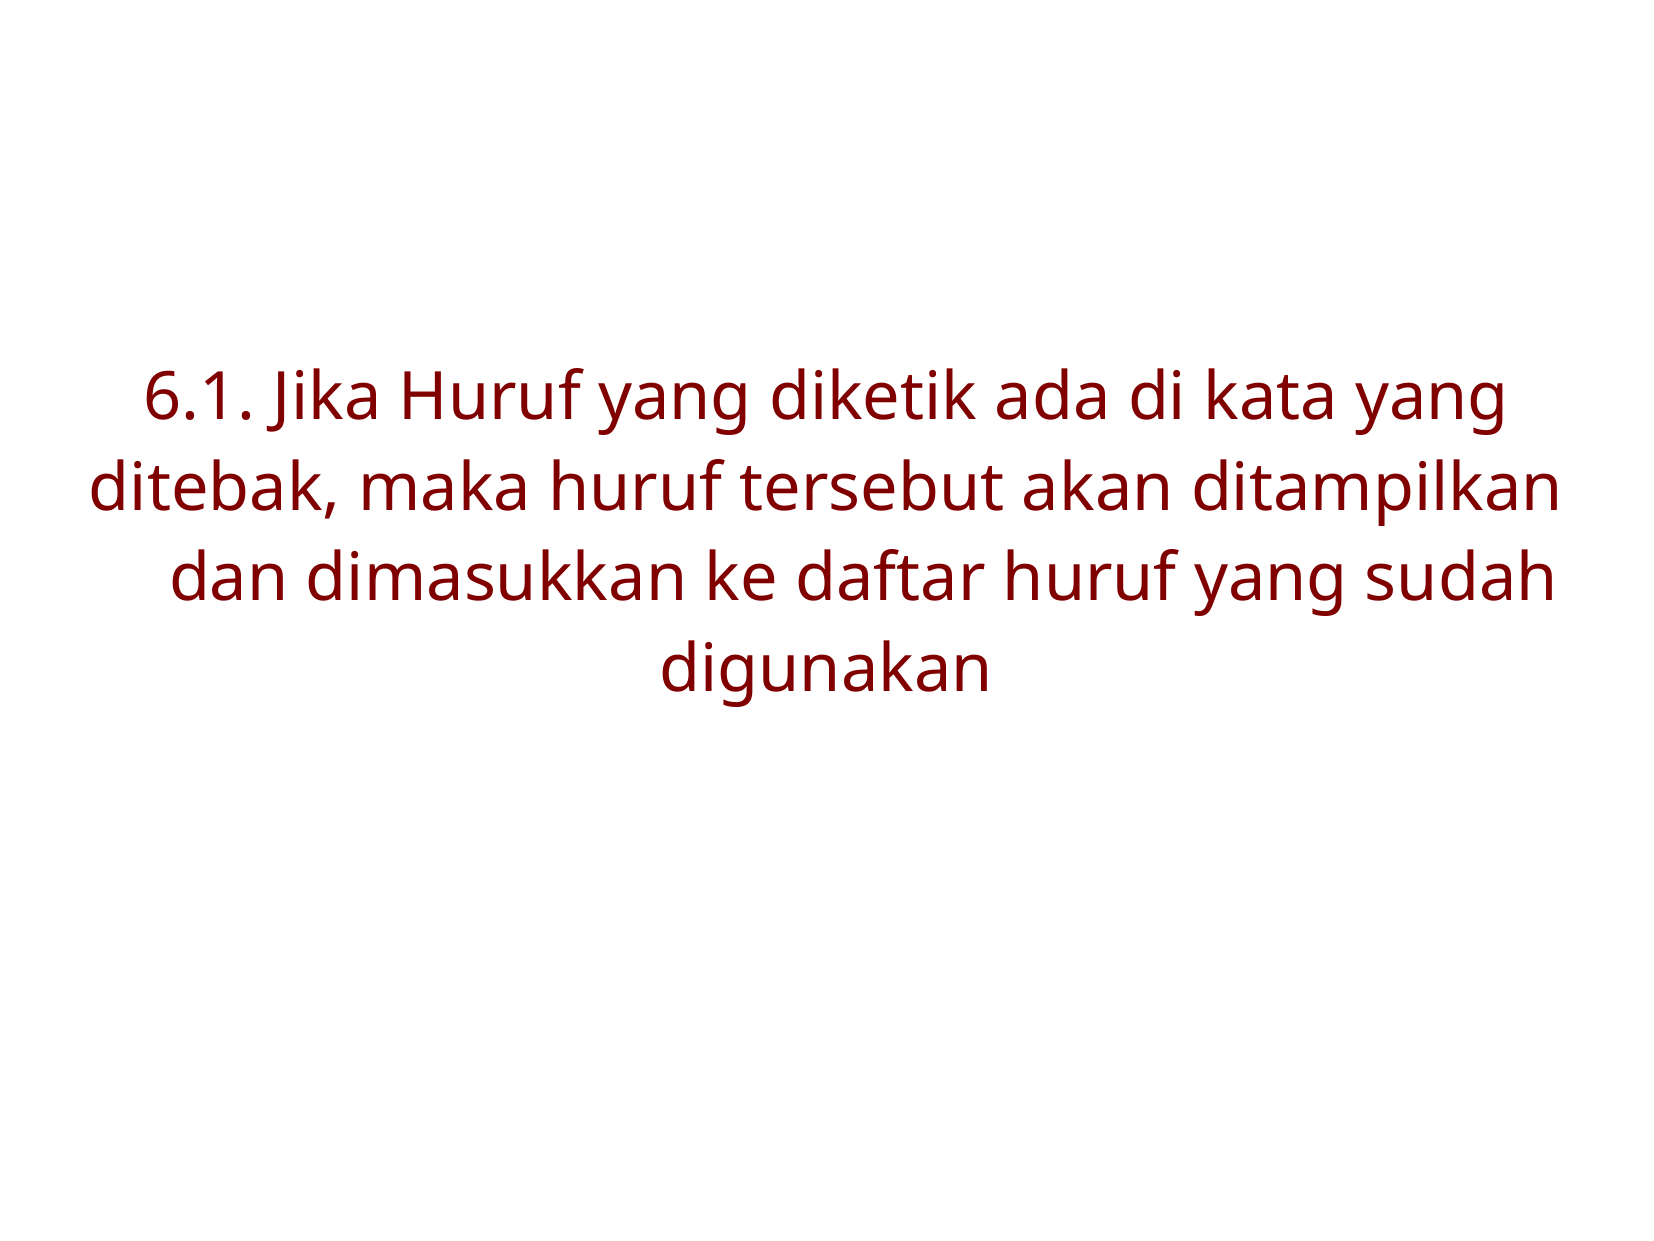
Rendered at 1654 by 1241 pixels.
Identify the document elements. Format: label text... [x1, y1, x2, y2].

subtitle 6.1. Jika Huruf yang diketik ada di kata yang ditebak, maka huruf tersebut akan ditampilkan dan dimasukkan ke daftar huruf yang sudah digunakan [82, 49, 1571, 1010]
